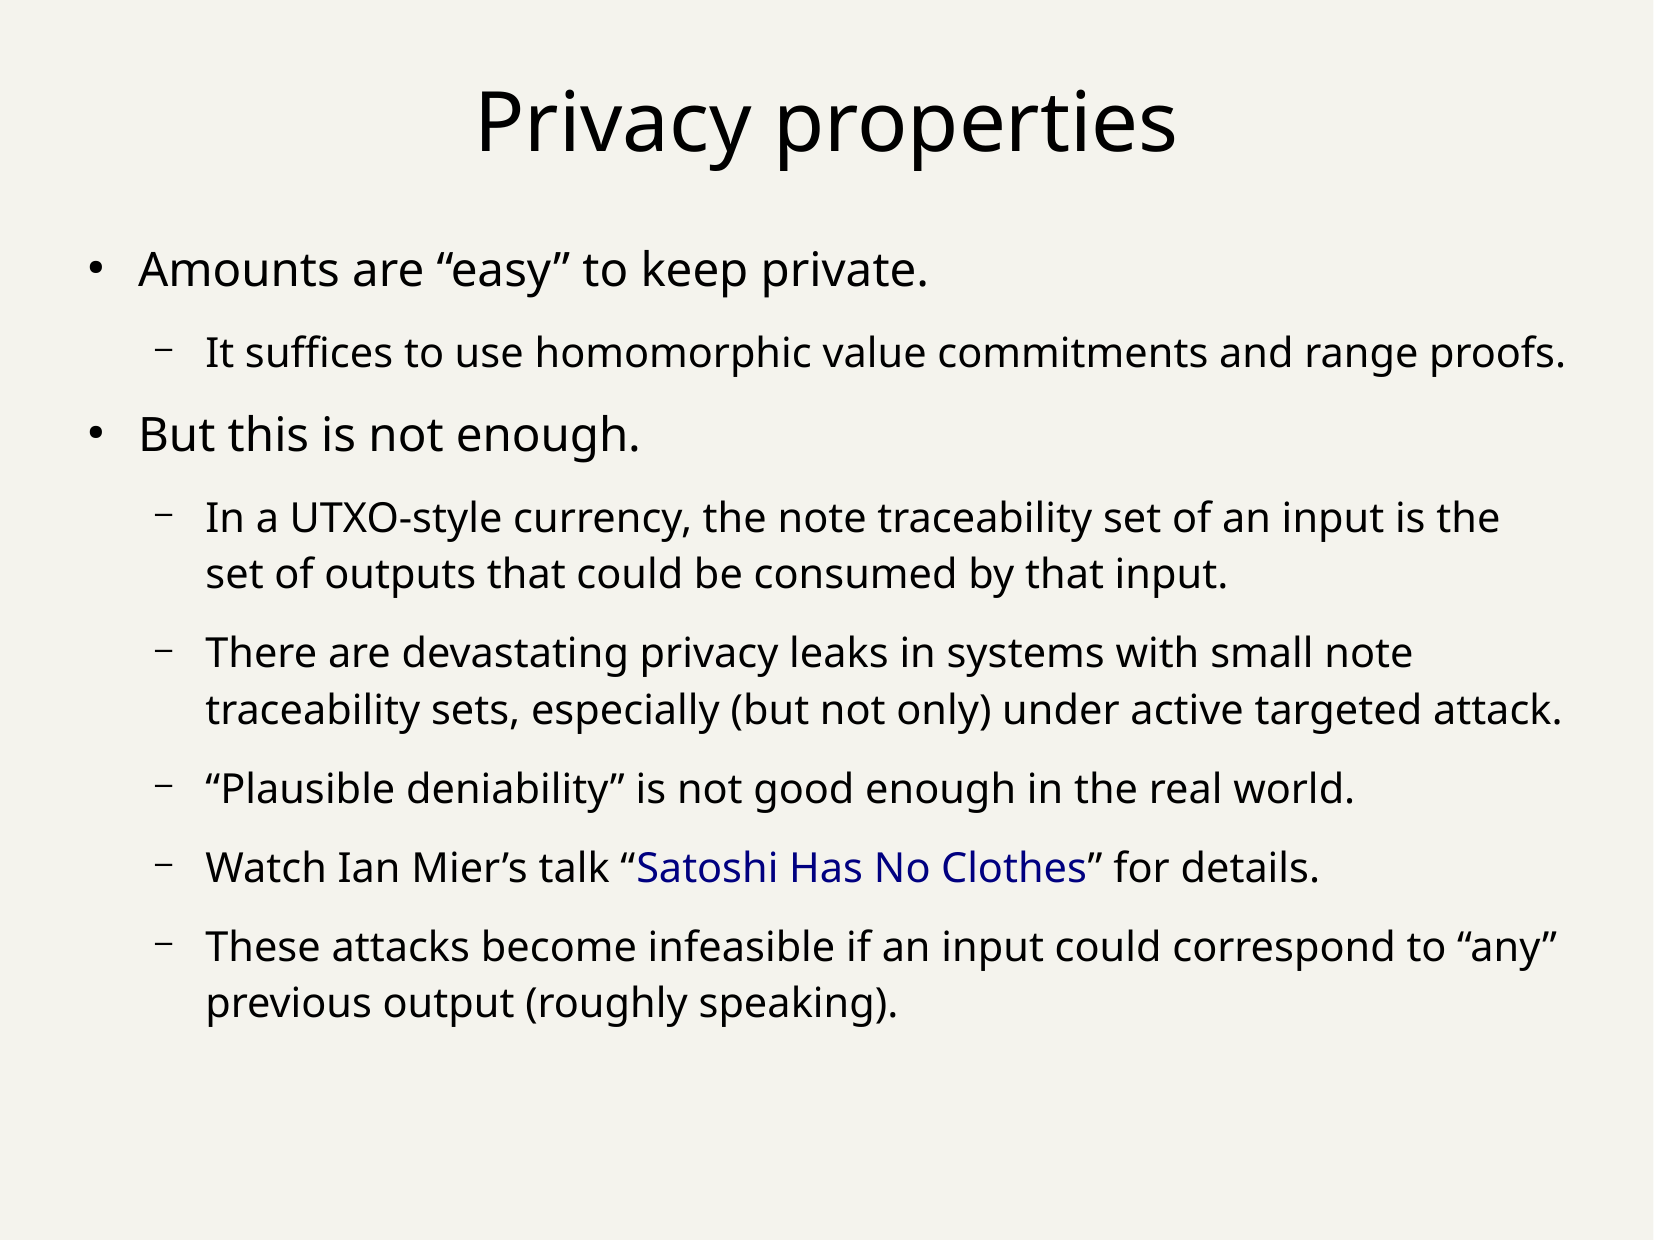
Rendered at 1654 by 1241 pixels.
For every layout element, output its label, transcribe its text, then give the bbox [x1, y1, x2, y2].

title Privacy properties [82, 49, 1571, 189]
list Amounts are “easy” to keep private. It suffices to use homomorphic value commitments and range proofs. But this is not enough. In a UTXO-style currency, the note traceability set of an input is the set of outputs that could be consumed by that input. There are devastating privacy leaks in systems with small note traceability sets, especially (but not only) under active targeted attack. “Plausible deniability” is not good enough in the real world. Watch Ian Mier’s talk “Satoshi Has No Clothes” for details. These attacks become infeasible if an input could correspond to “any” previous output (roughly speaking). [70, 236, 1571, 1146]
